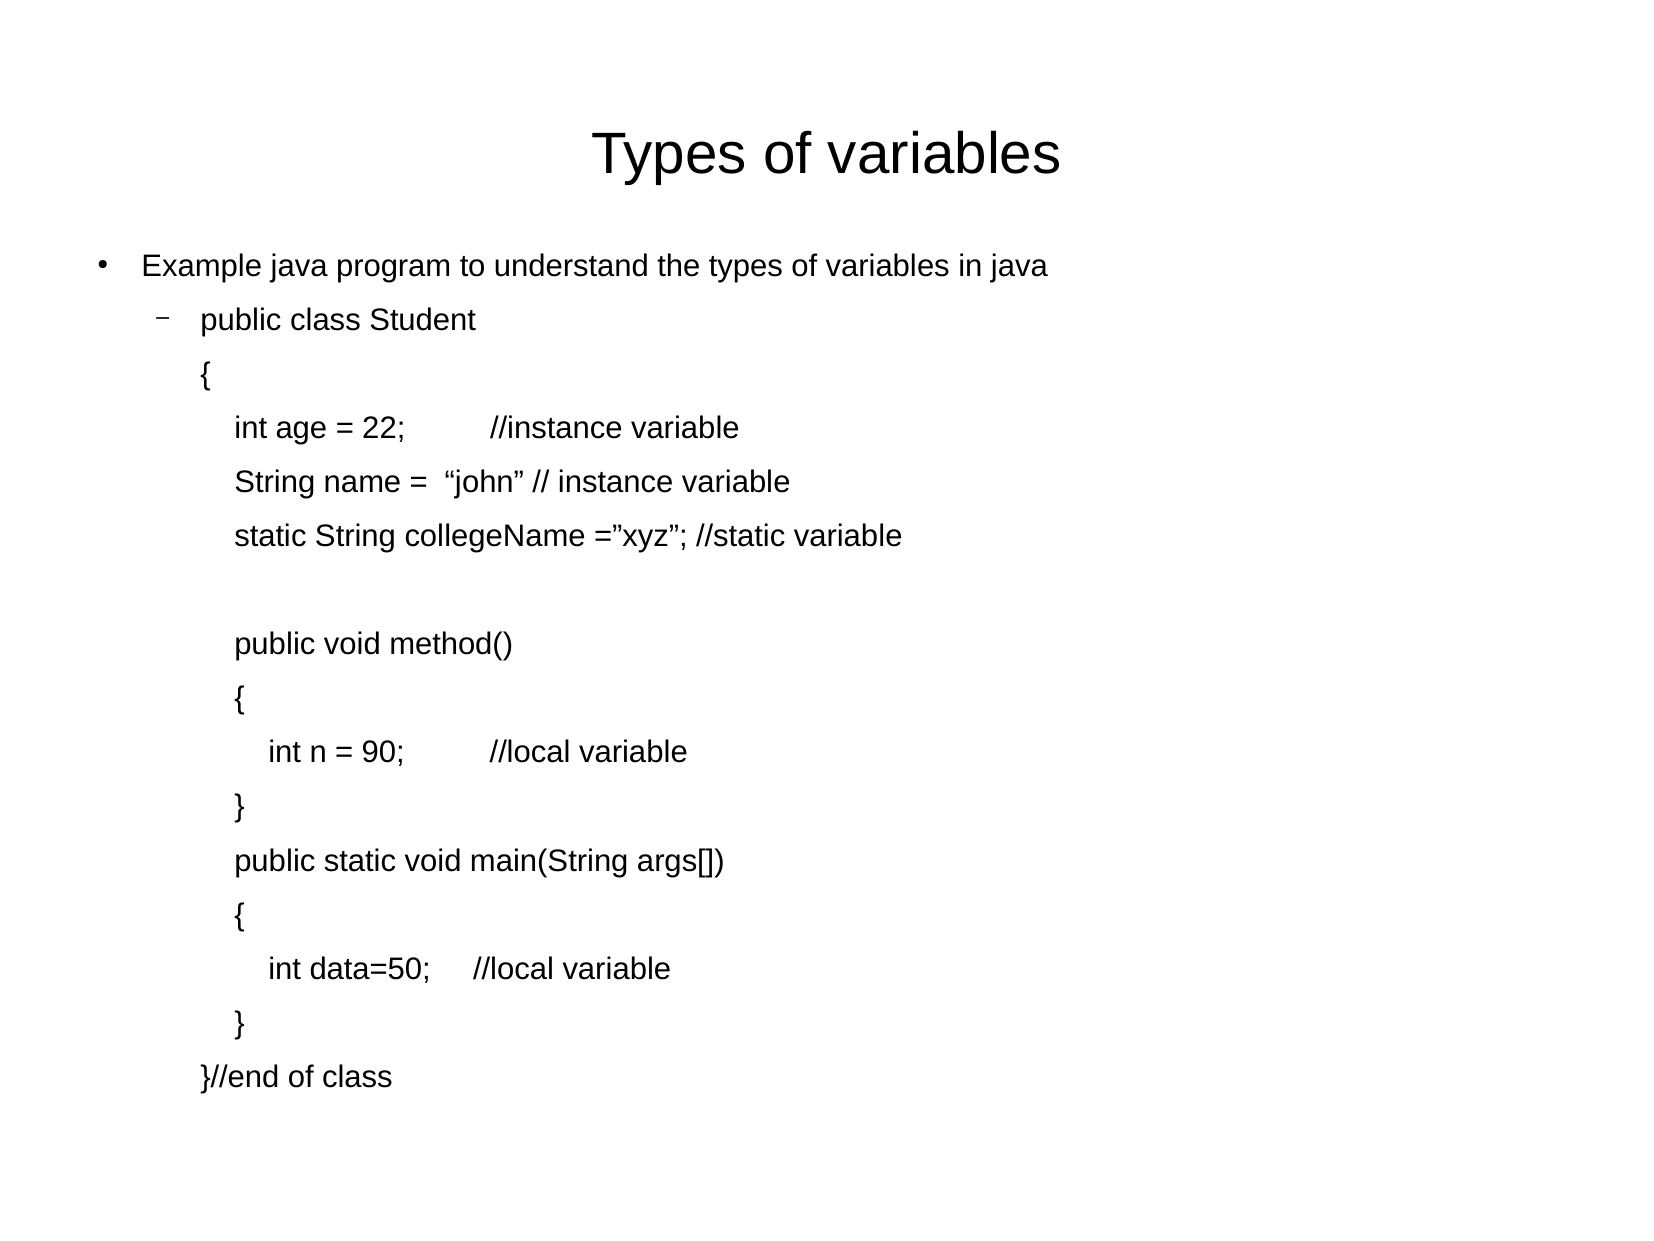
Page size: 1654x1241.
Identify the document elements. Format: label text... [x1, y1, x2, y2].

title Types of variables [82, 49, 1571, 248]
list Example java program to understand the types of variables in java public class Student { int age = 22; //instance variable String name = “john” // instance variable static String collegeName =”xyz”; //static variable public void method() { int n = 90; //local variable } public static void main(String args[]) { int data=50; //local variable } }//end of class [82, 248, 1619, 1104]
